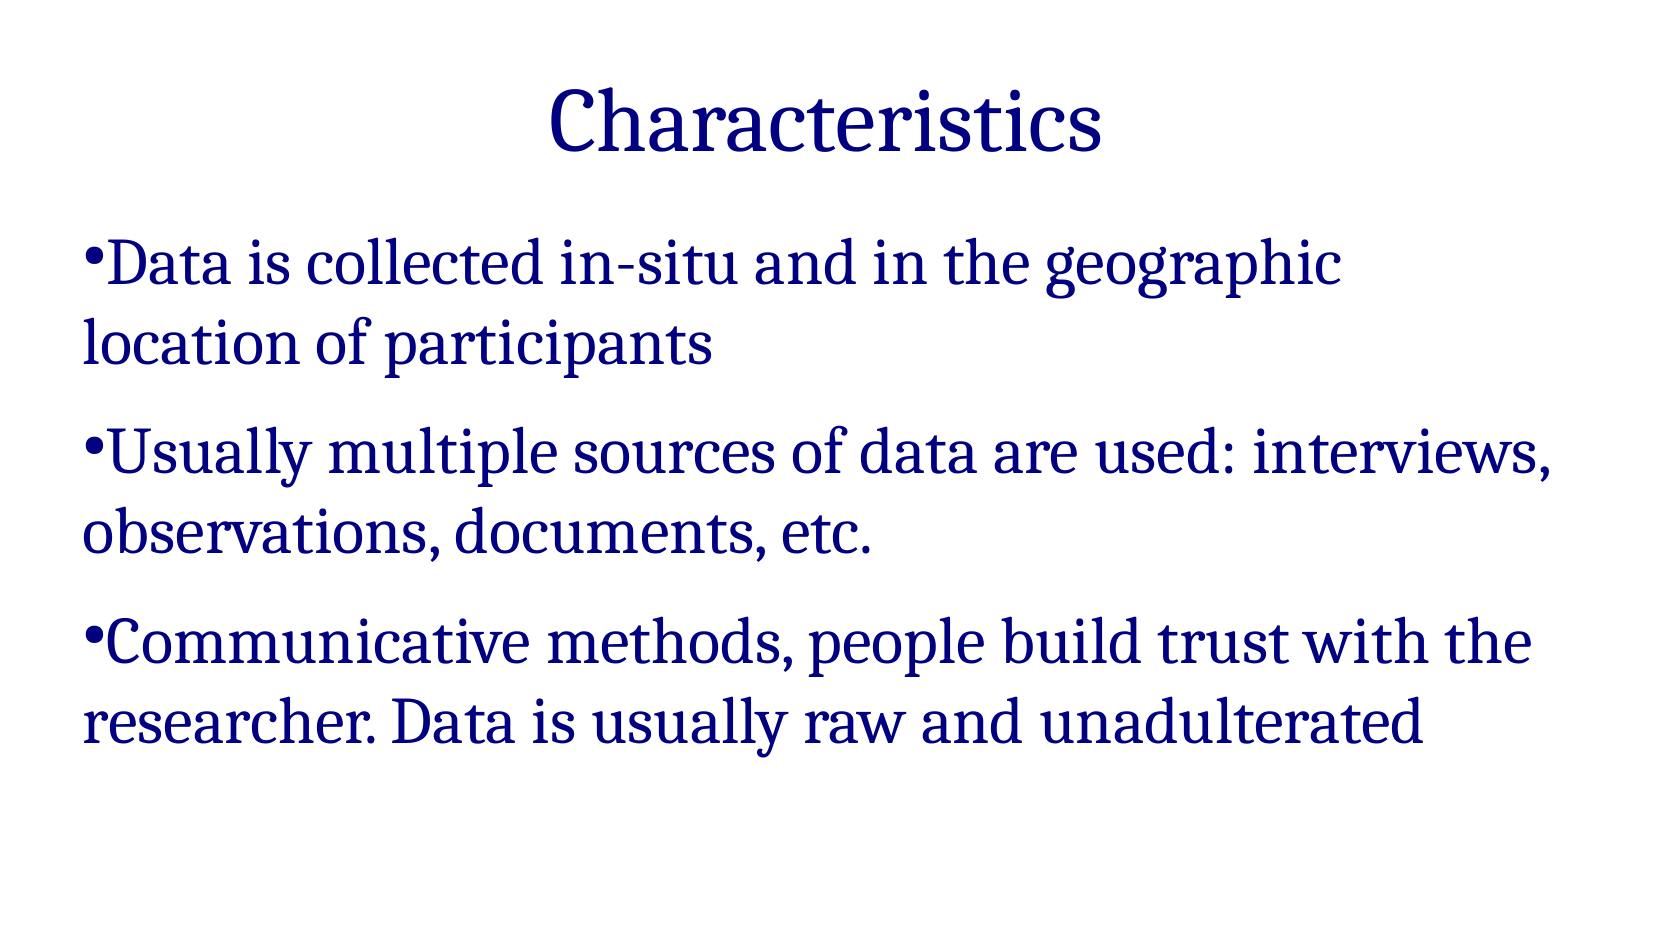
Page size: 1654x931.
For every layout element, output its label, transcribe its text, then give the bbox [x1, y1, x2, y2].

title Characteristics [82, 37, 1571, 193]
list Data is collected in-situ and in the geographic location of participants Usually multiple sources of data are used: interviews, observations, documents, etc. Communicative methods, people build trust with the researcher. Data is usually raw and unadulterated [82, 217, 1571, 758]
